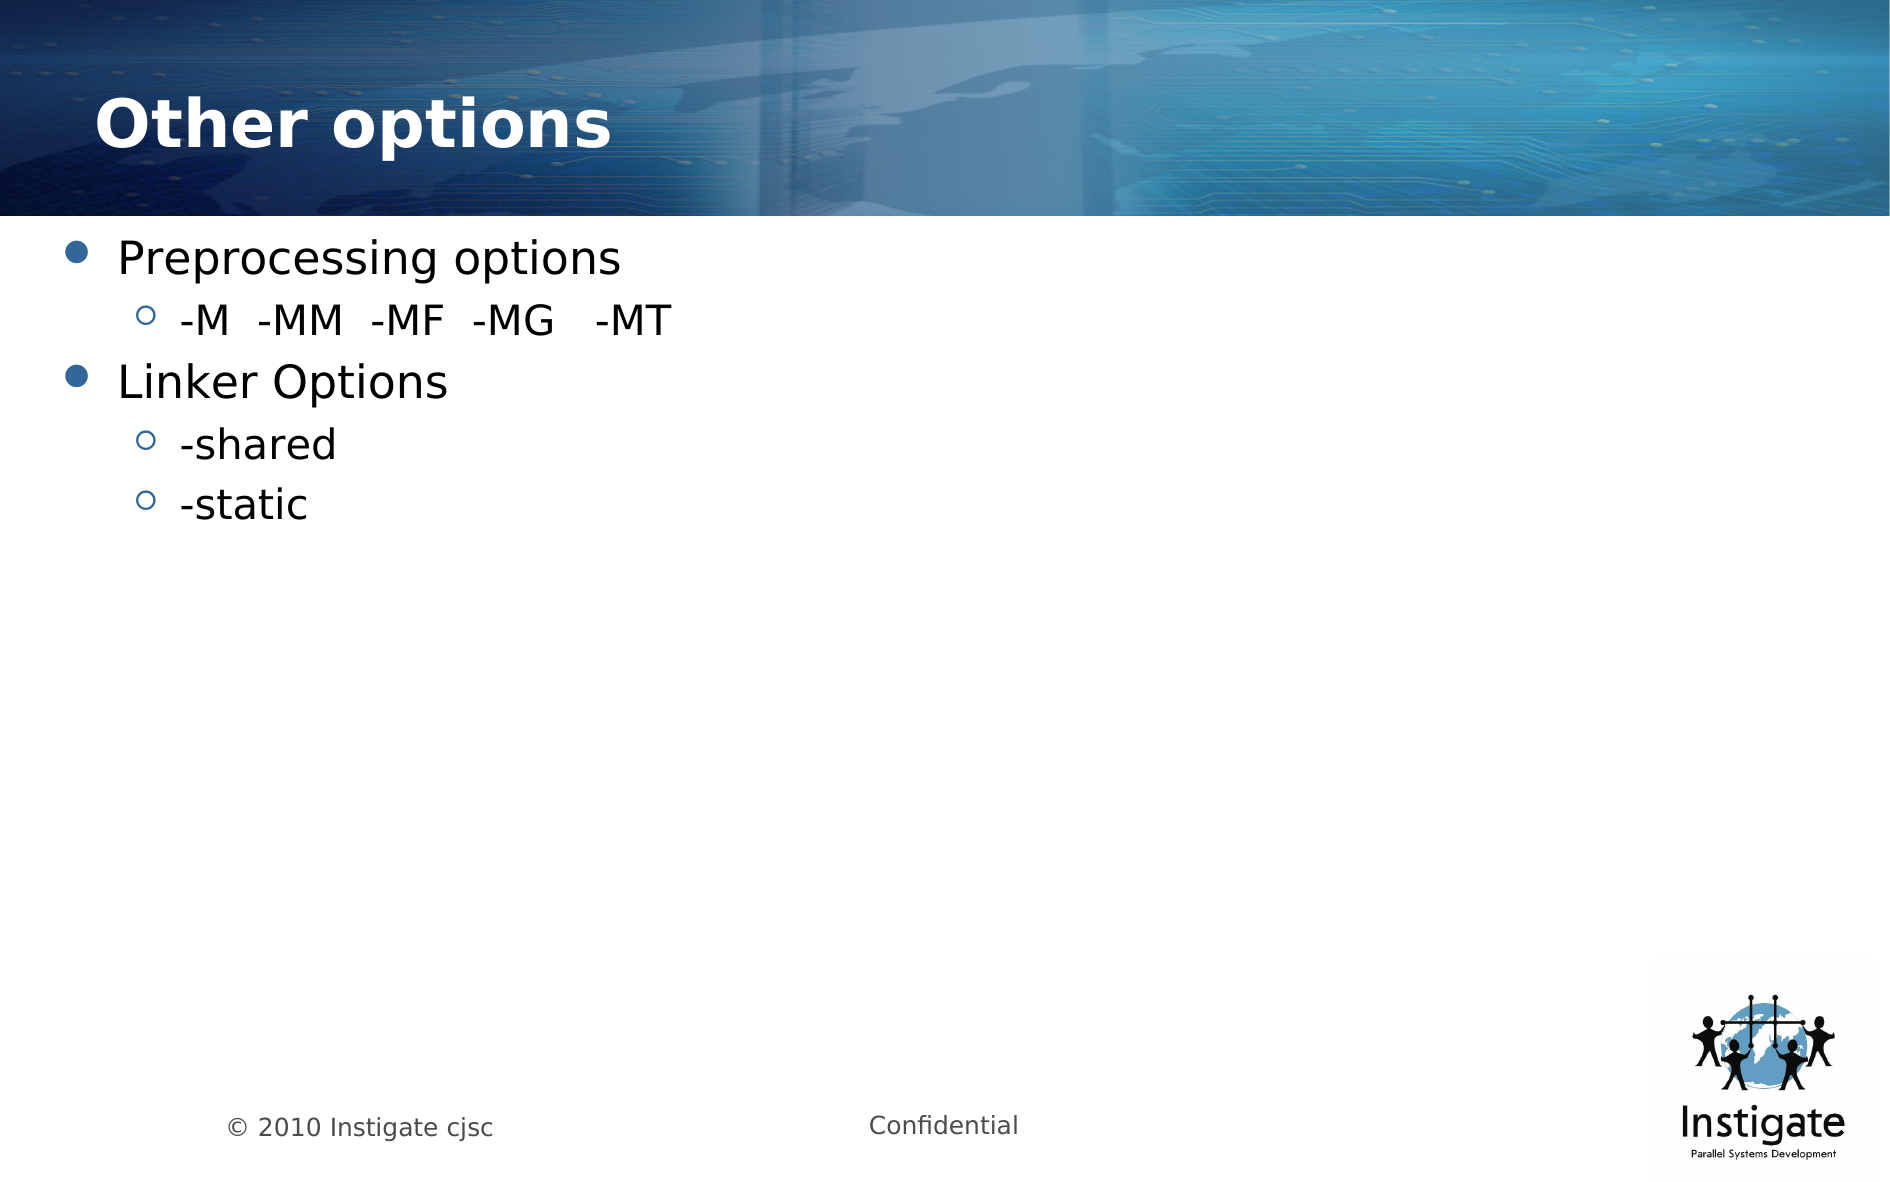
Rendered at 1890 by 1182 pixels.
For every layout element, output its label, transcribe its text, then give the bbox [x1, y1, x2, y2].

picture [0, 0, 1890, 216]
title Other options [94, 54, 1793, 210]
picture [1650, 956, 1876, 1182]
list Preprocessing options -M -MM -MF -MG -MT Linker Options -shared -static [59, 236, 1831, 1001]
